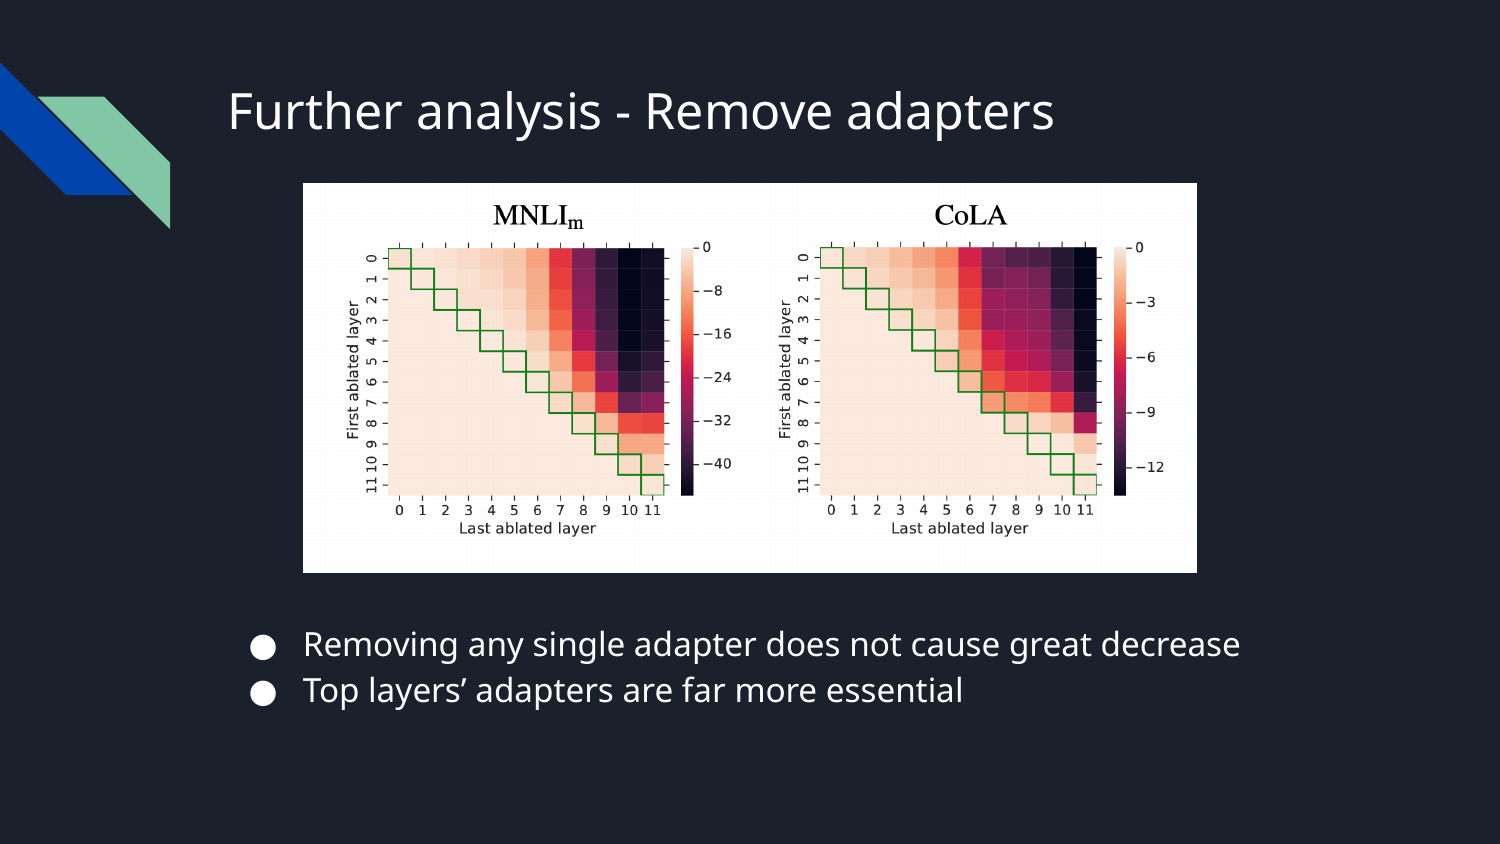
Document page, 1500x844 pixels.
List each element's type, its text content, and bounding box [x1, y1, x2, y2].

list Removing any single adapter does not cause great decrease Top layers’ adapters are far more essential [212, 602, 1368, 800]
picture [303, 183, 1197, 573]
title Further analysis - Remove adapters [212, 64, 1368, 215]
